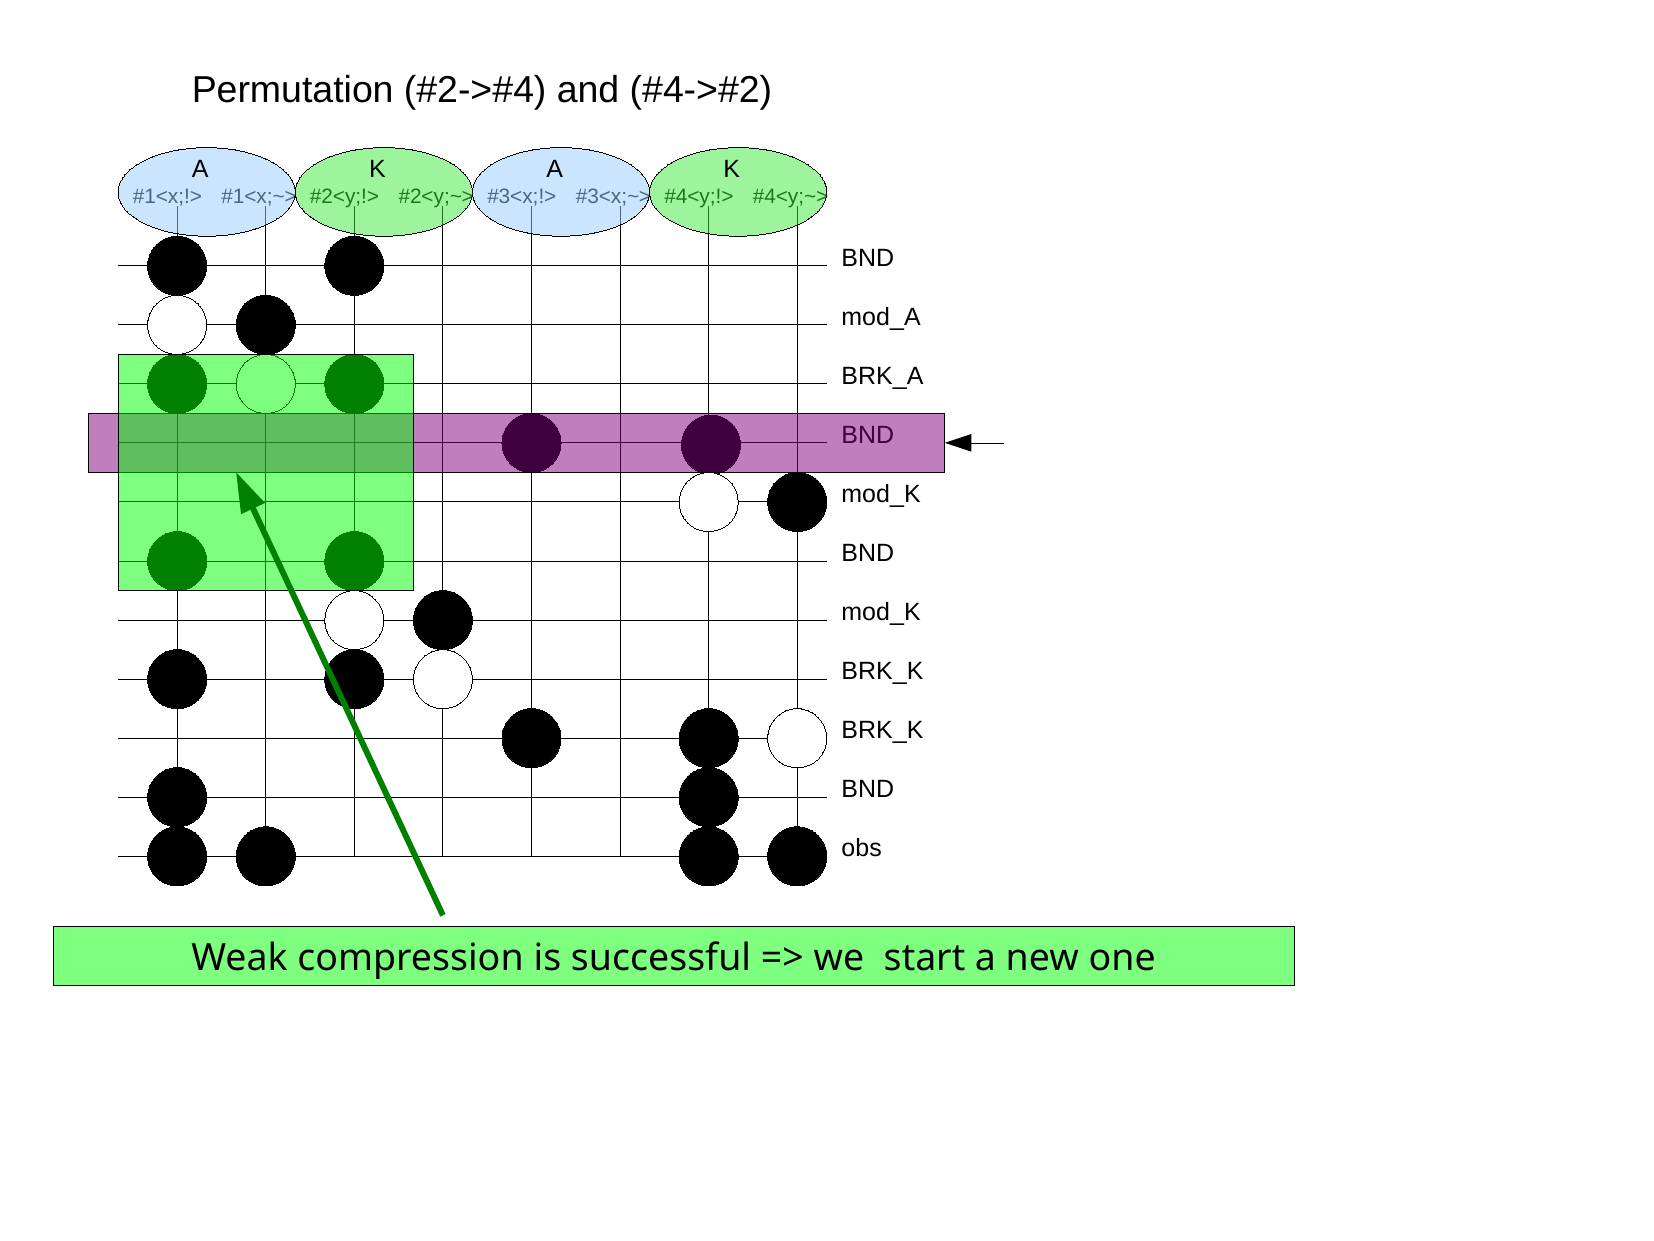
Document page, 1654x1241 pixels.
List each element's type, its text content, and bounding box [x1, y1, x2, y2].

text_box #4<y;!> [649, 197, 661, 215]
text_box [236, 826, 296, 886]
text_box BND [826, 531, 910, 590]
text_box #1<x;~> [284, 200, 295, 215]
text_box [413, 590, 473, 709]
text_box [118, 148, 827, 237]
text_box mod_K [826, 473, 937, 532]
text_box A [531, 147, 578, 191]
text_box BRK_K [826, 708, 939, 768]
text_box K [354, 147, 401, 191]
text_box mod_A [826, 295, 937, 354]
text_box #1<x;!> [118, 199, 129, 215]
text_box [501, 708, 562, 768]
text_box Permutation (#2->#4) and (#4->#2) [177, 61, 788, 119]
text_box [147, 649, 207, 709]
text_box [88, 236, 945, 709]
text_box #2<y;!> [295, 198, 307, 215]
text_box [767, 708, 827, 768]
text_box [767, 826, 827, 886]
text_box [679, 708, 739, 886]
text_box [147, 767, 207, 886]
text_box BND [826, 767, 910, 827]
text_box #3<x;!> [472, 197, 484, 215]
text_box [324, 236, 384, 296]
text_box BRK_A [826, 354, 939, 413]
text_box obs [826, 826, 897, 886]
text_box mod_K [826, 590, 937, 649]
text_box BND [826, 236, 910, 295]
text_box BRK_K [826, 649, 939, 708]
text_box #3<x;~> [638, 201, 649, 215]
text_box A [177, 147, 224, 191]
text_box #4<y;~> [815, 177, 843, 215]
text_box K [708, 147, 756, 191]
text_box [324, 672, 341, 706]
text_box #2<y;~> [461, 200, 472, 215]
text_box Weak compression is successful => we start a new one [53, 926, 1295, 986]
